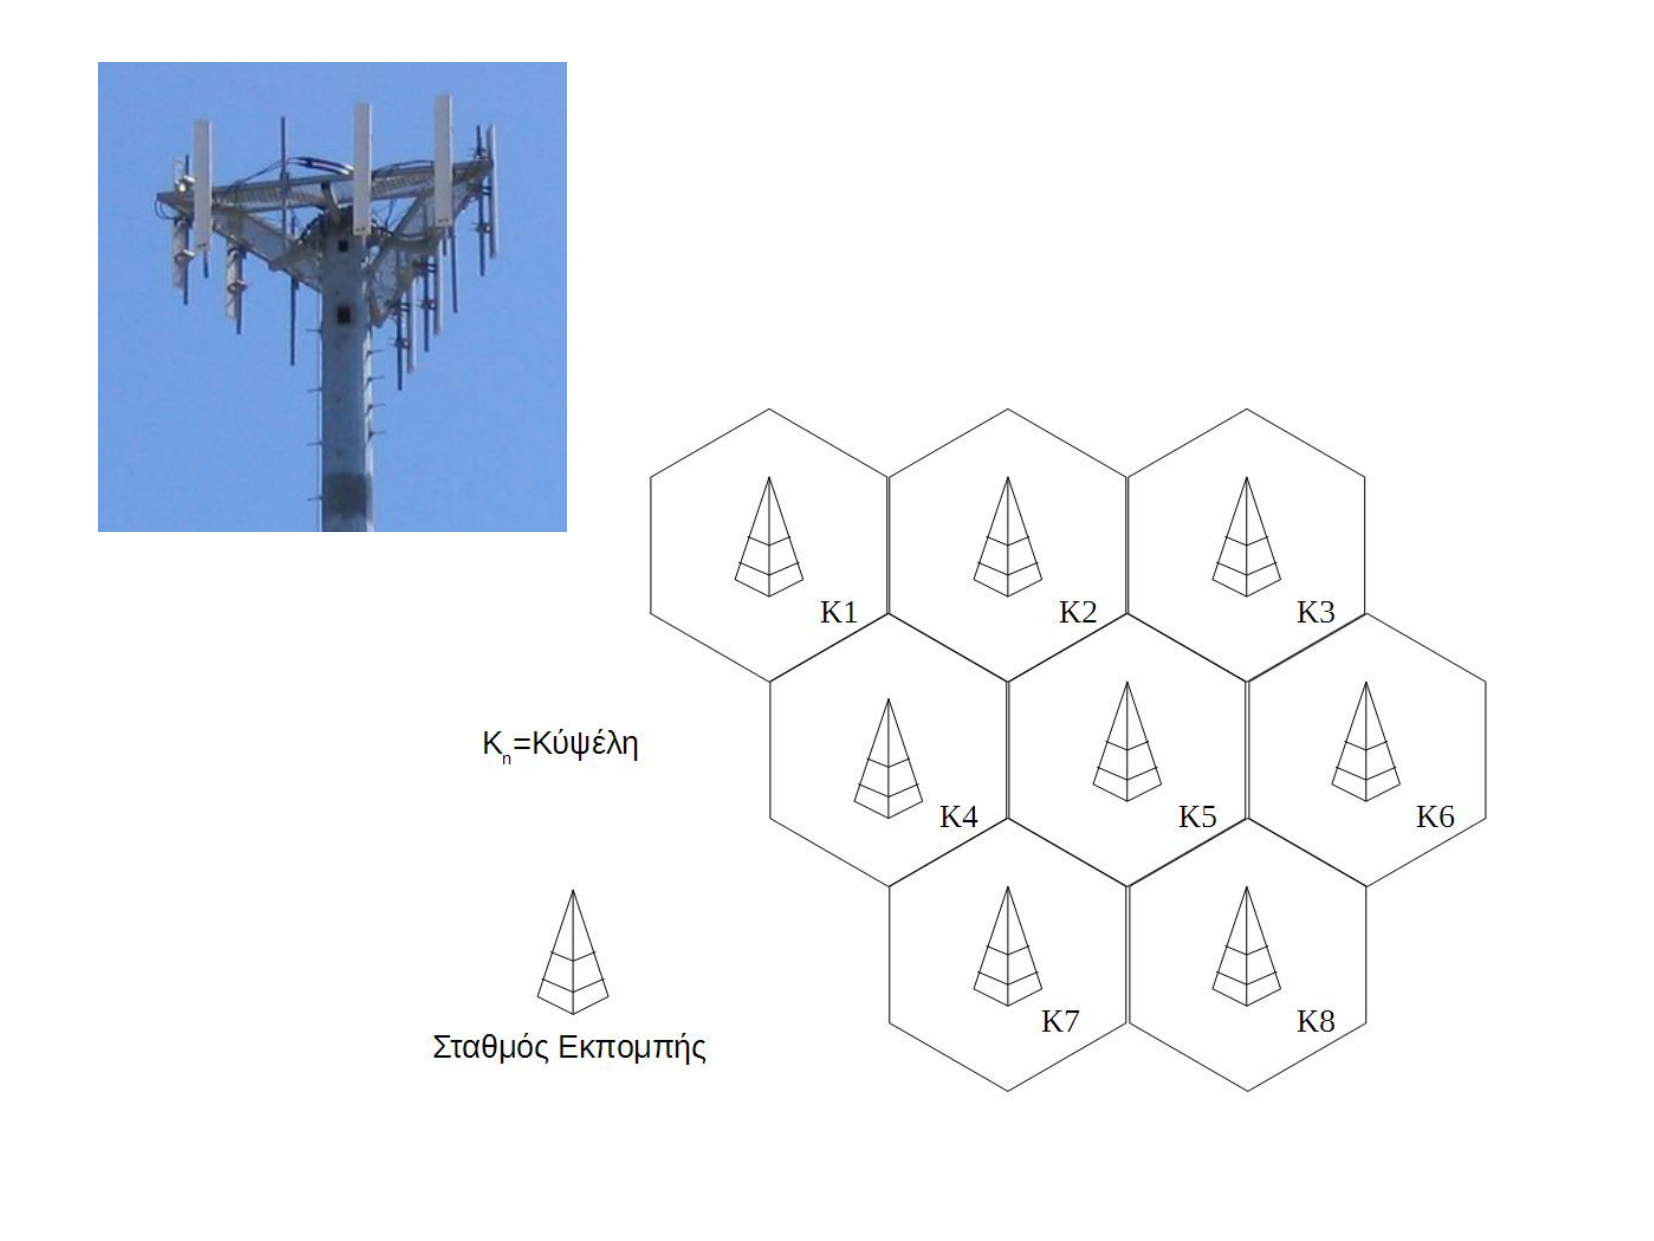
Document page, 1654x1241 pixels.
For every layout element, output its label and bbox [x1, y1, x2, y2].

picture [98, 62, 1642, 1234]
